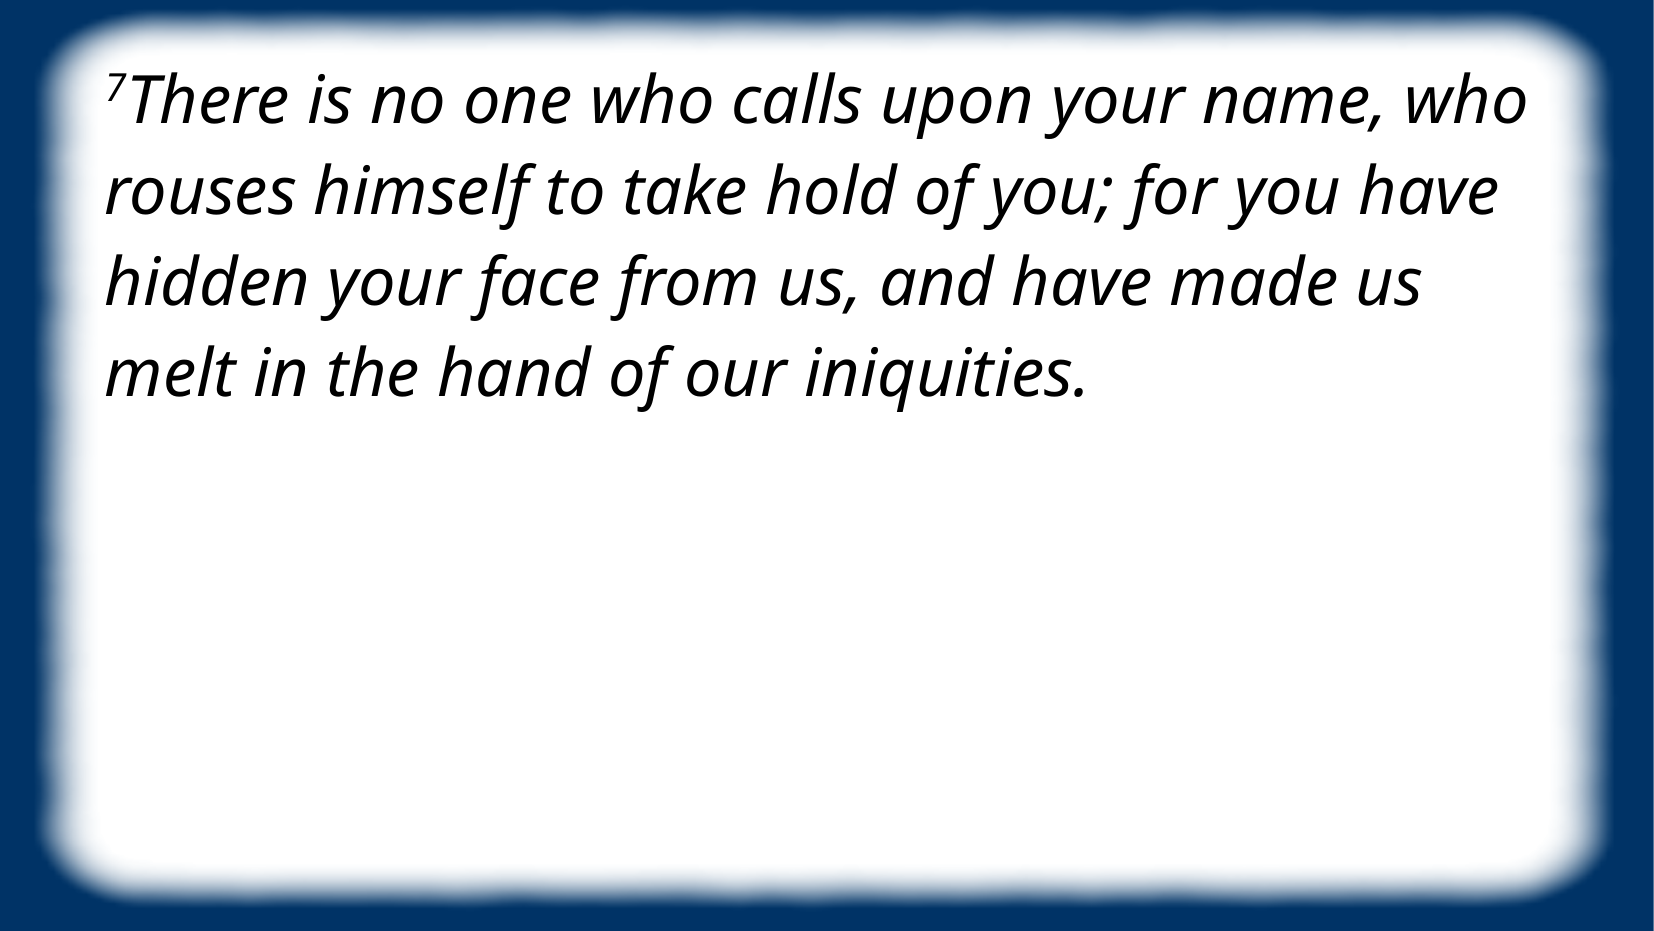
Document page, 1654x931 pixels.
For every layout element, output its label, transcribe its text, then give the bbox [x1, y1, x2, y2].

text_box 7There is no one who calls upon your name, who rouses himself to take hold of you; for you have hidden your face from us, and have made us melt in the hand of our iniquities. [90, 45, 1561, 436]
picture [0, 0, 1654, 931]
